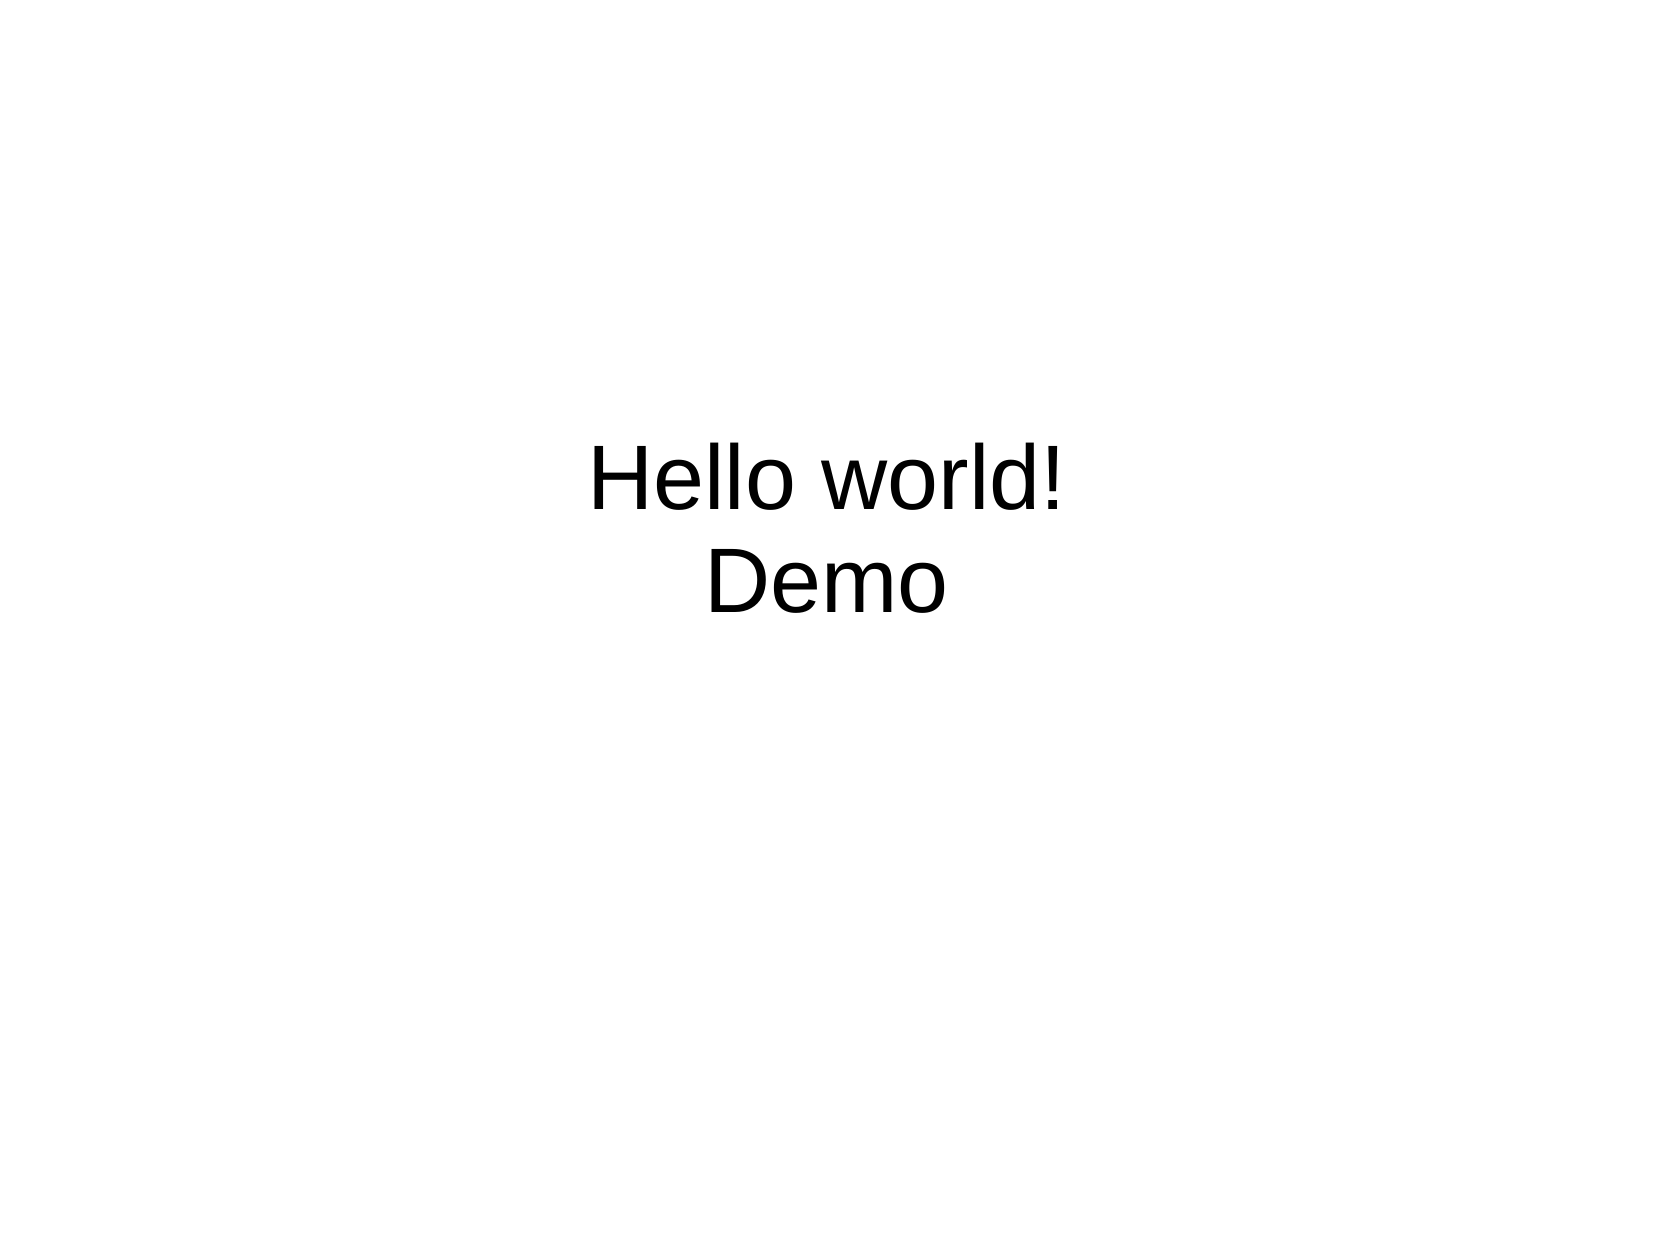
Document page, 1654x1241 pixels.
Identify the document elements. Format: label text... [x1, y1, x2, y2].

subtitle Hello world! Demo [82, 49, 1571, 1010]
